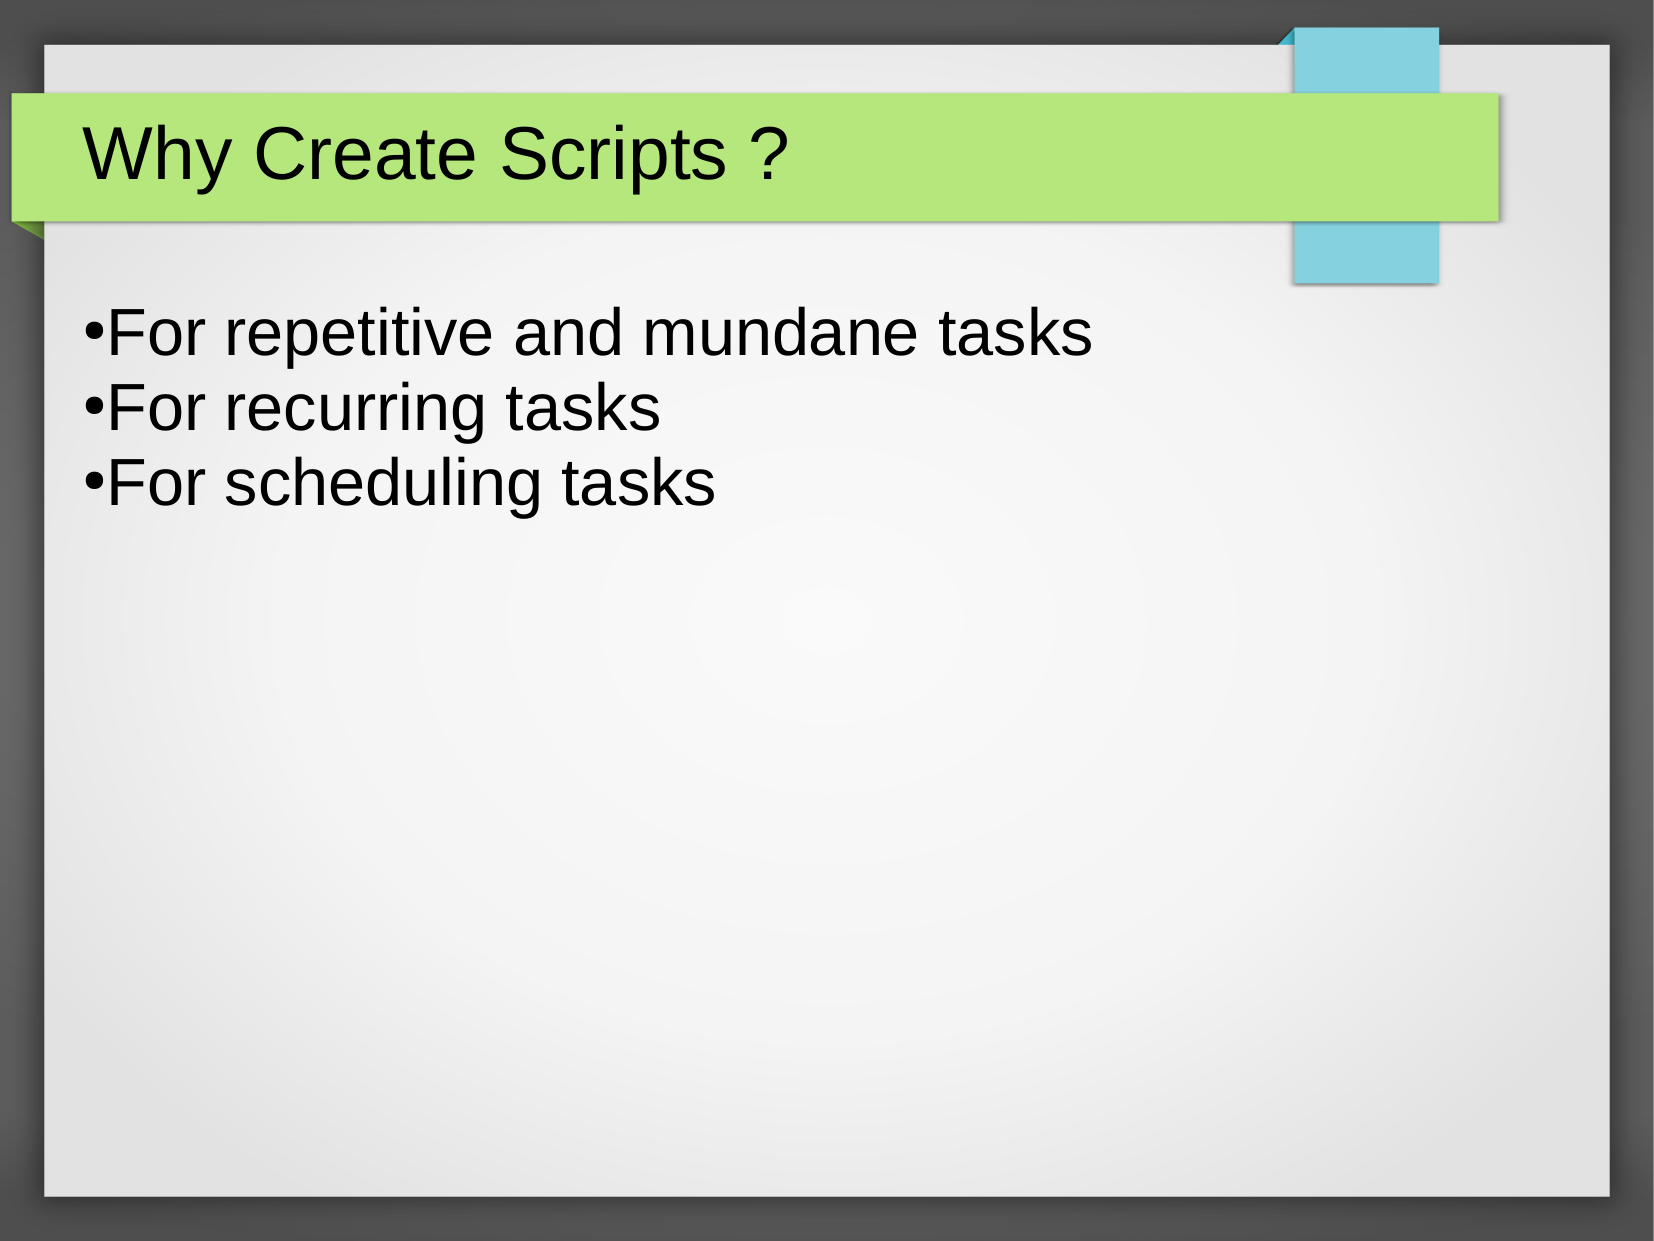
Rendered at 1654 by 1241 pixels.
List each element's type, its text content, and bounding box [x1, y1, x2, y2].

picture [0, 0, 1654, 1241]
subtitle For repetitive and mundane tasks For recurring tasks For scheduling tasks [82, 295, 1571, 1015]
title Why Create Scripts ? [82, 94, 1264, 213]
